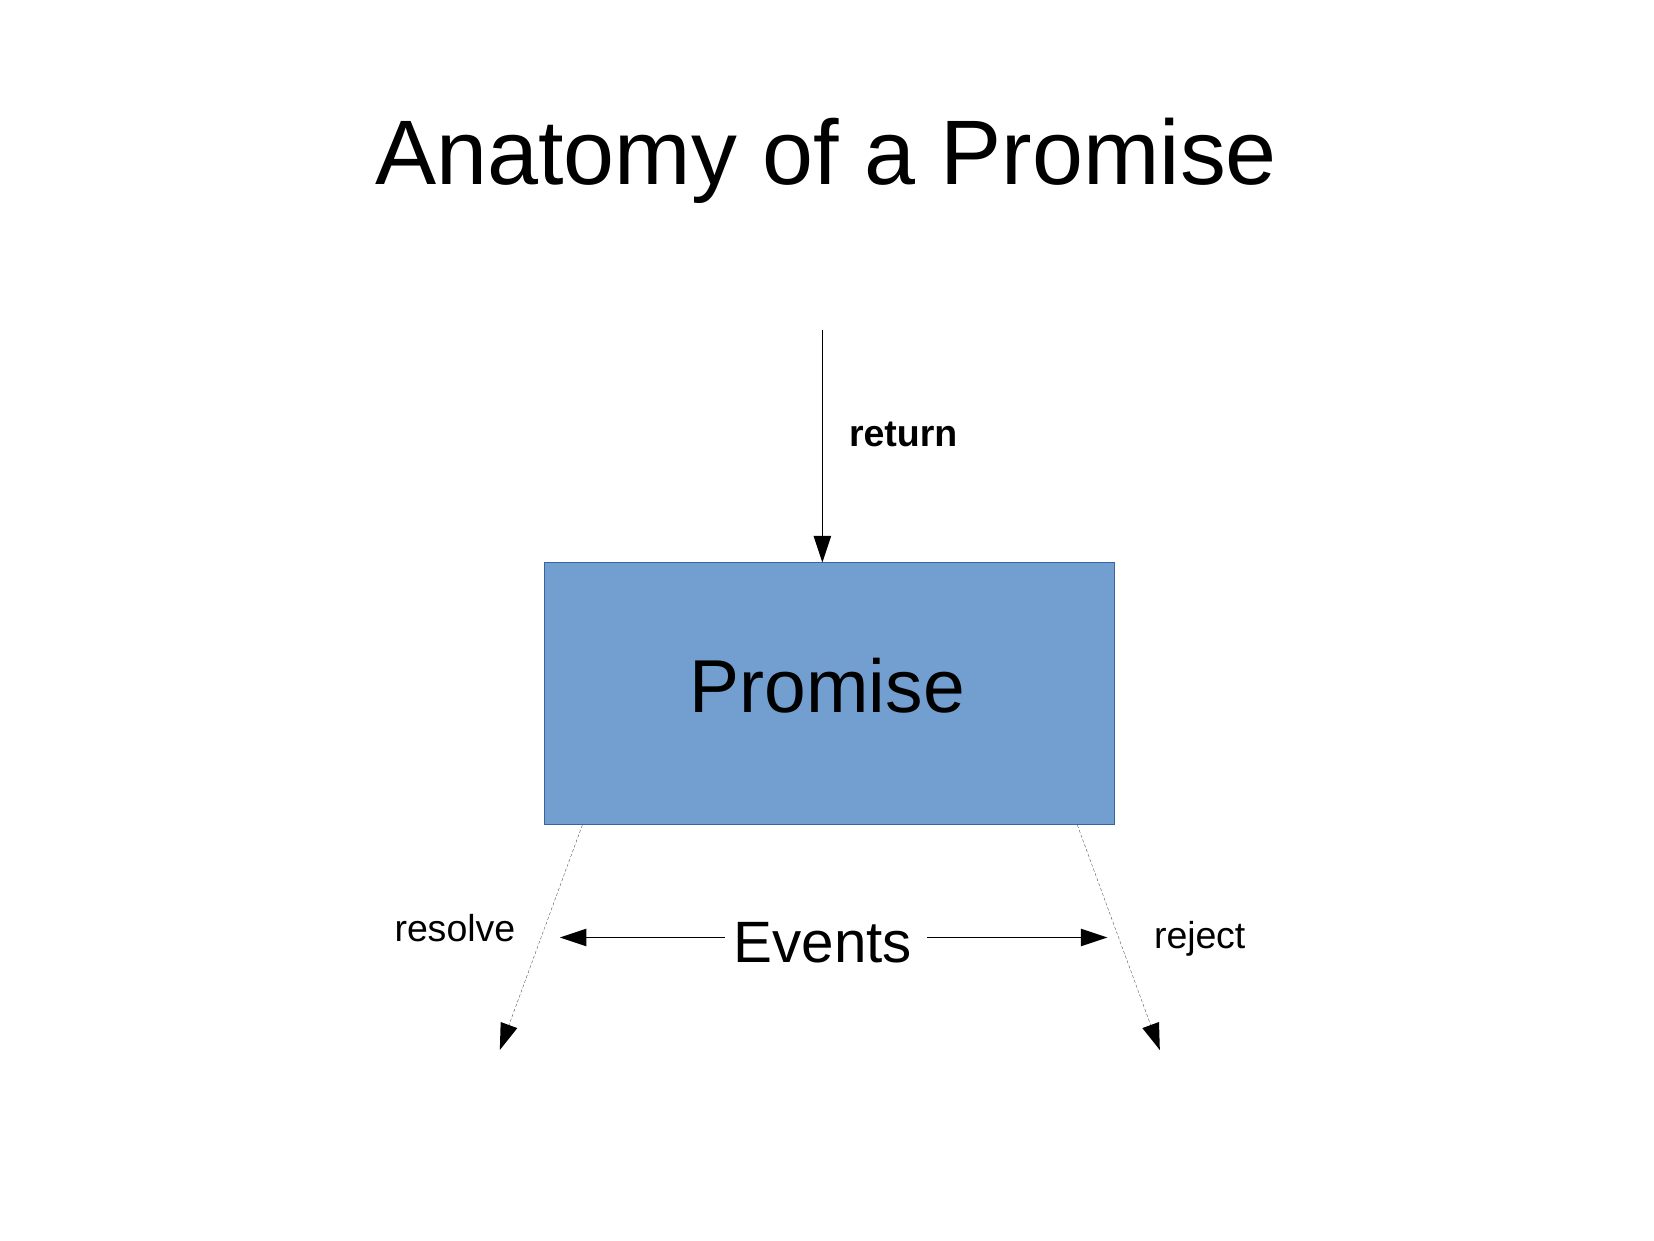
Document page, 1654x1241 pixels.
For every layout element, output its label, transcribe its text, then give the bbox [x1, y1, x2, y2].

text_box Events [719, 902, 928, 983]
text_box [544, 562, 1115, 825]
text_box Promise [674, 637, 980, 737]
text_box resolve [379, 900, 530, 957]
title Anatomy of a Promise [82, 49, 1571, 257]
text_box reject [1139, 906, 1261, 972]
text_box return [834, 405, 973, 470]
